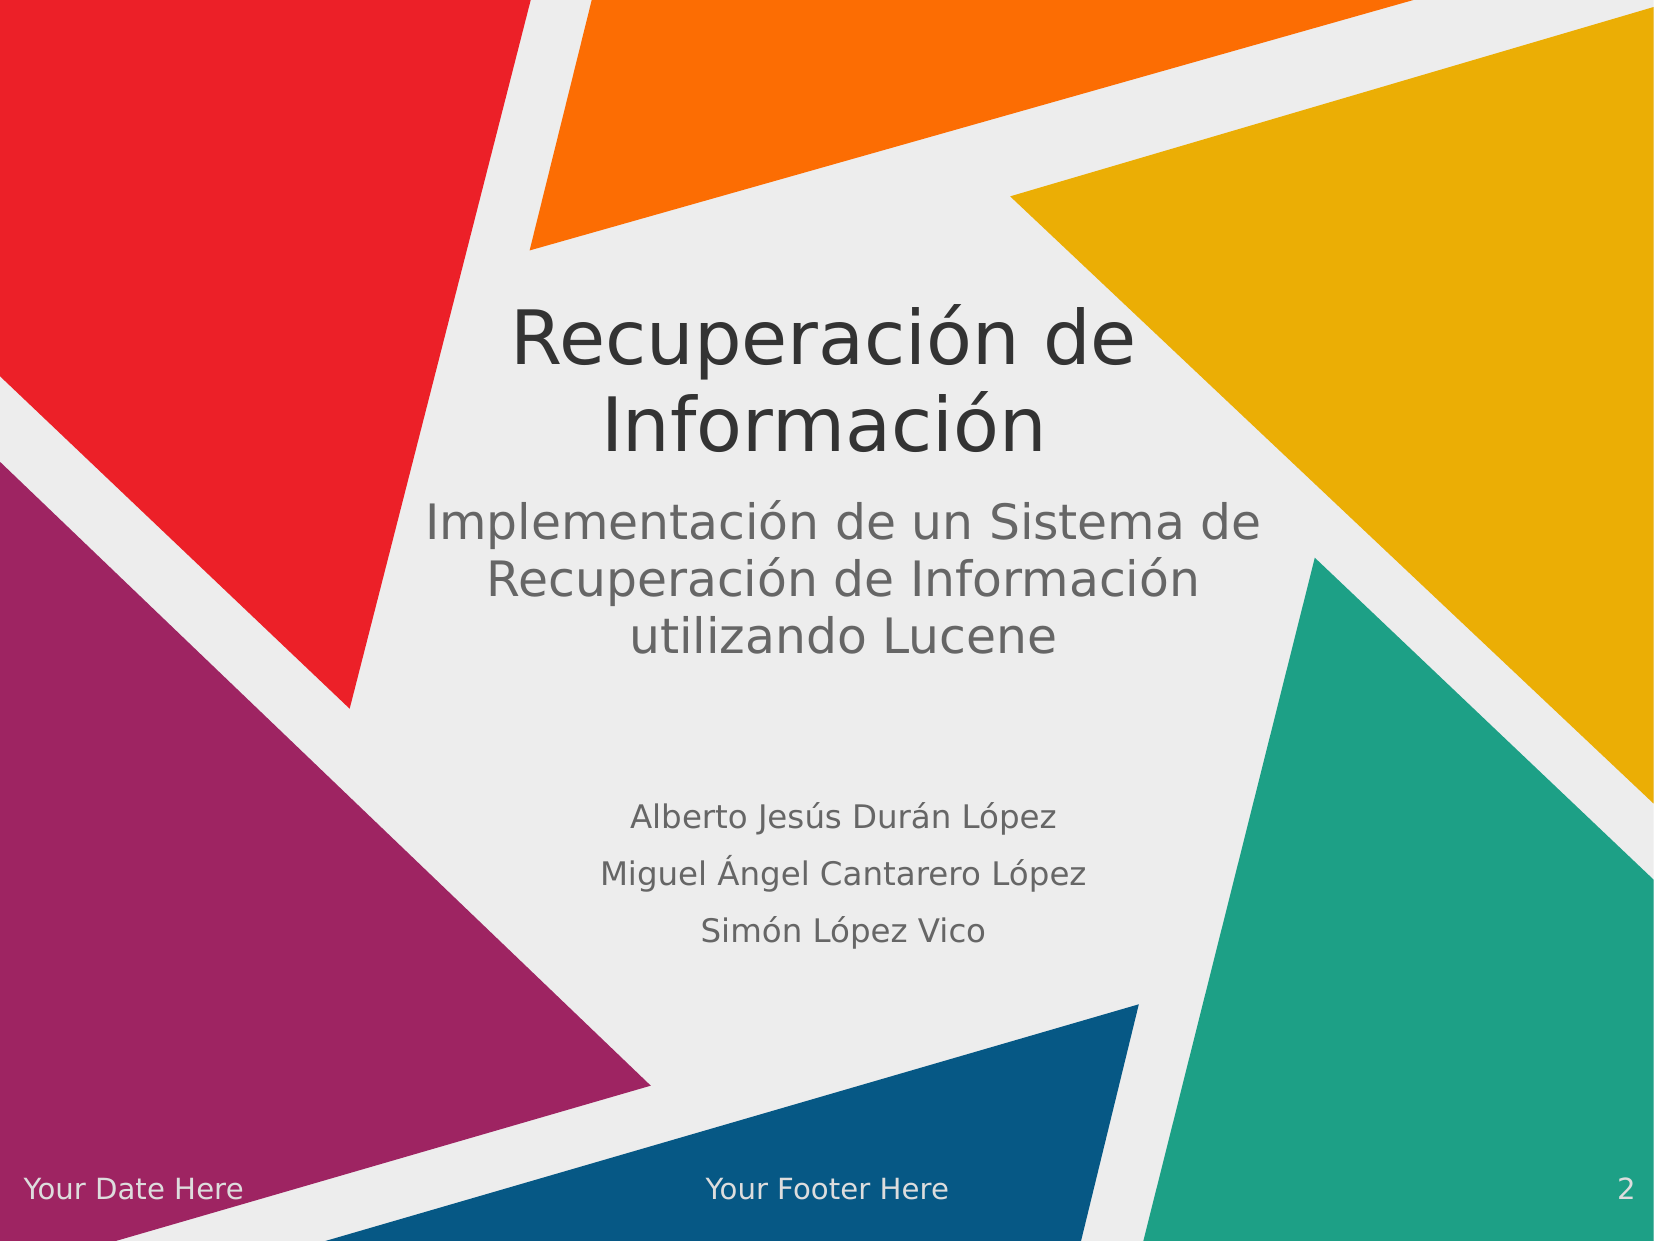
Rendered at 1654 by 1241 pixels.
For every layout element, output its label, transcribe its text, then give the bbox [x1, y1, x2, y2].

list Implementación de un Sistema de Recuperación de Información utilizando Lucene Alberto Jesús Durán López Miguel Ángel Cantarero López Simón López Vico [369, 494, 1318, 957]
title Recuperación de Información [467, 223, 1181, 494]
